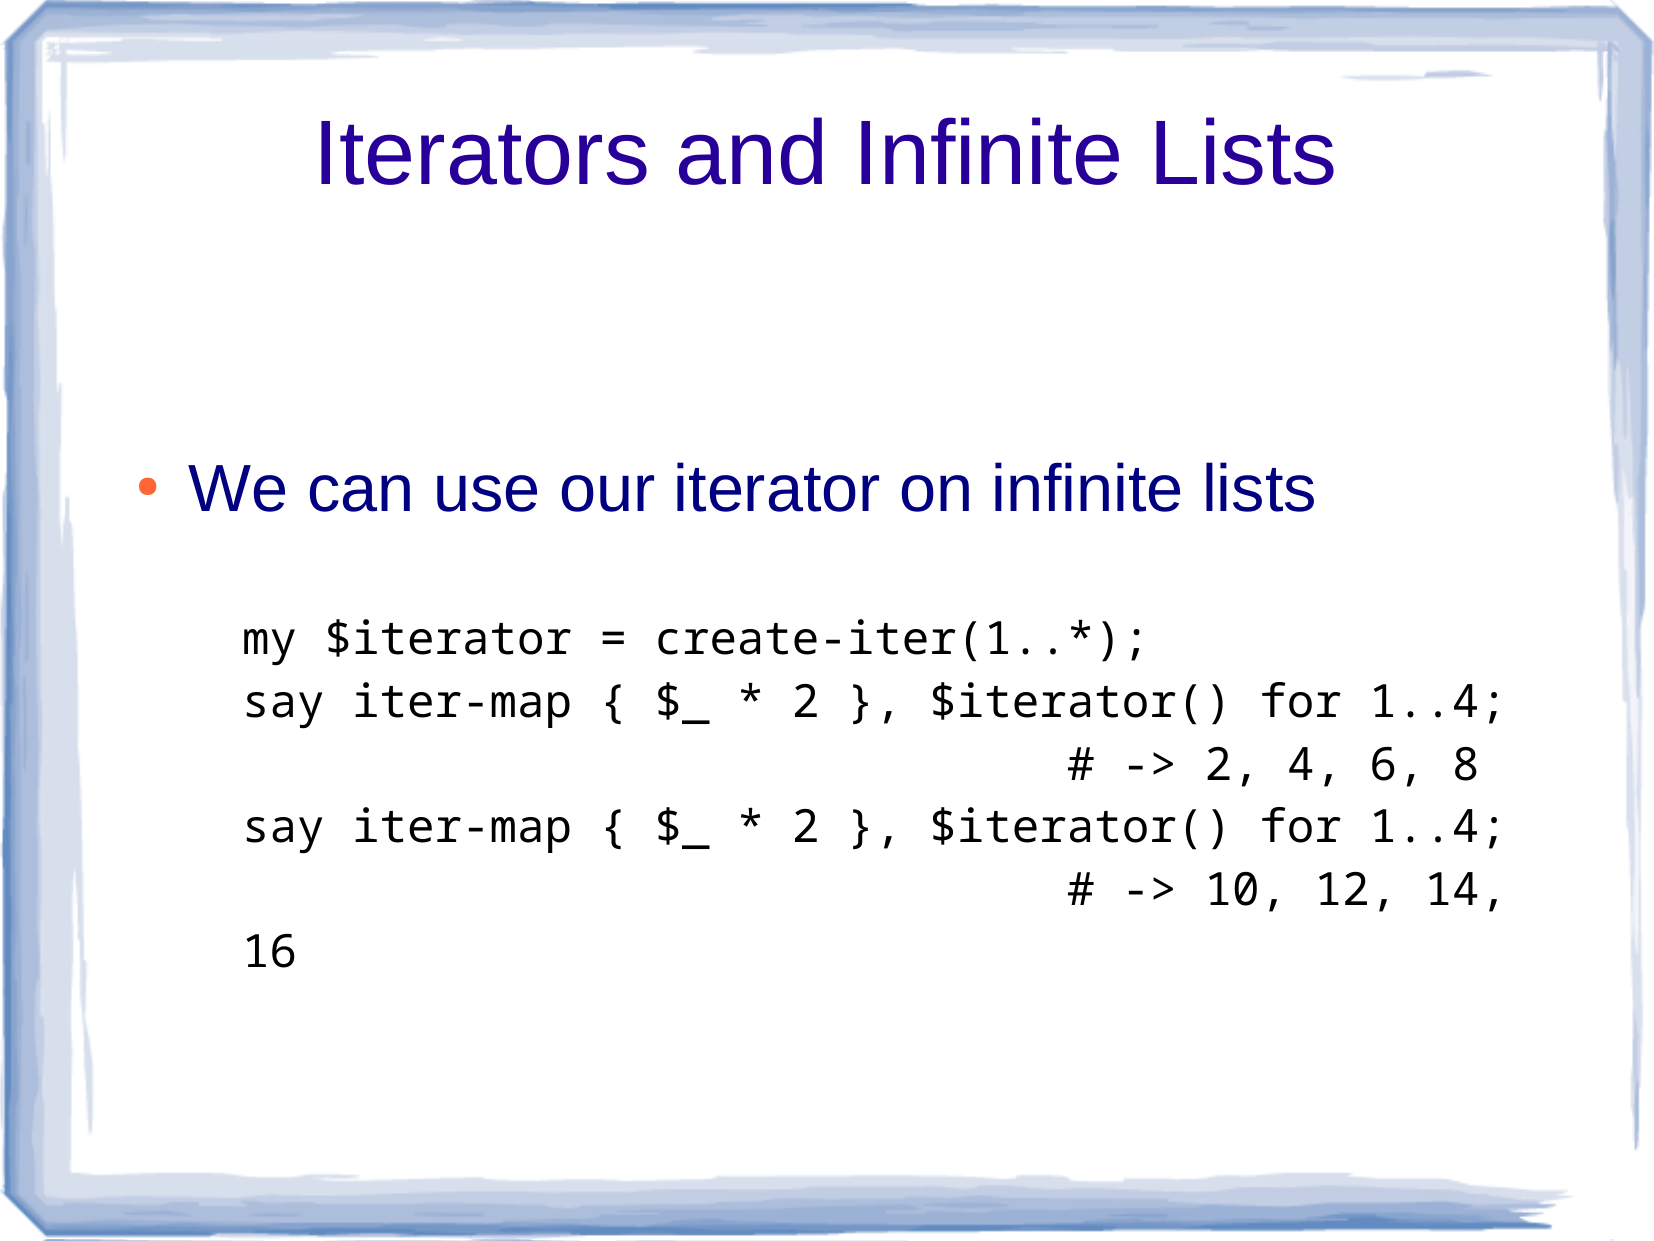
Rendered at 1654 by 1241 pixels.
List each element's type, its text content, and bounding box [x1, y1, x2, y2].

title Iterators and Infinite Lists [82, 49, 1571, 257]
picture [0, 0, 1654, 1241]
list We can use our iterator on infinite lists my $iterator = create-iter(1..*); say iter-map { $_ * 2 }, $iterator() for 1..4; # -> 2, 4, 6, 8 say iter-map { $_ * 2 }, $iterator() for 1..4; # -> 10, 12, 14, 16 [118, 242, 1571, 1142]
